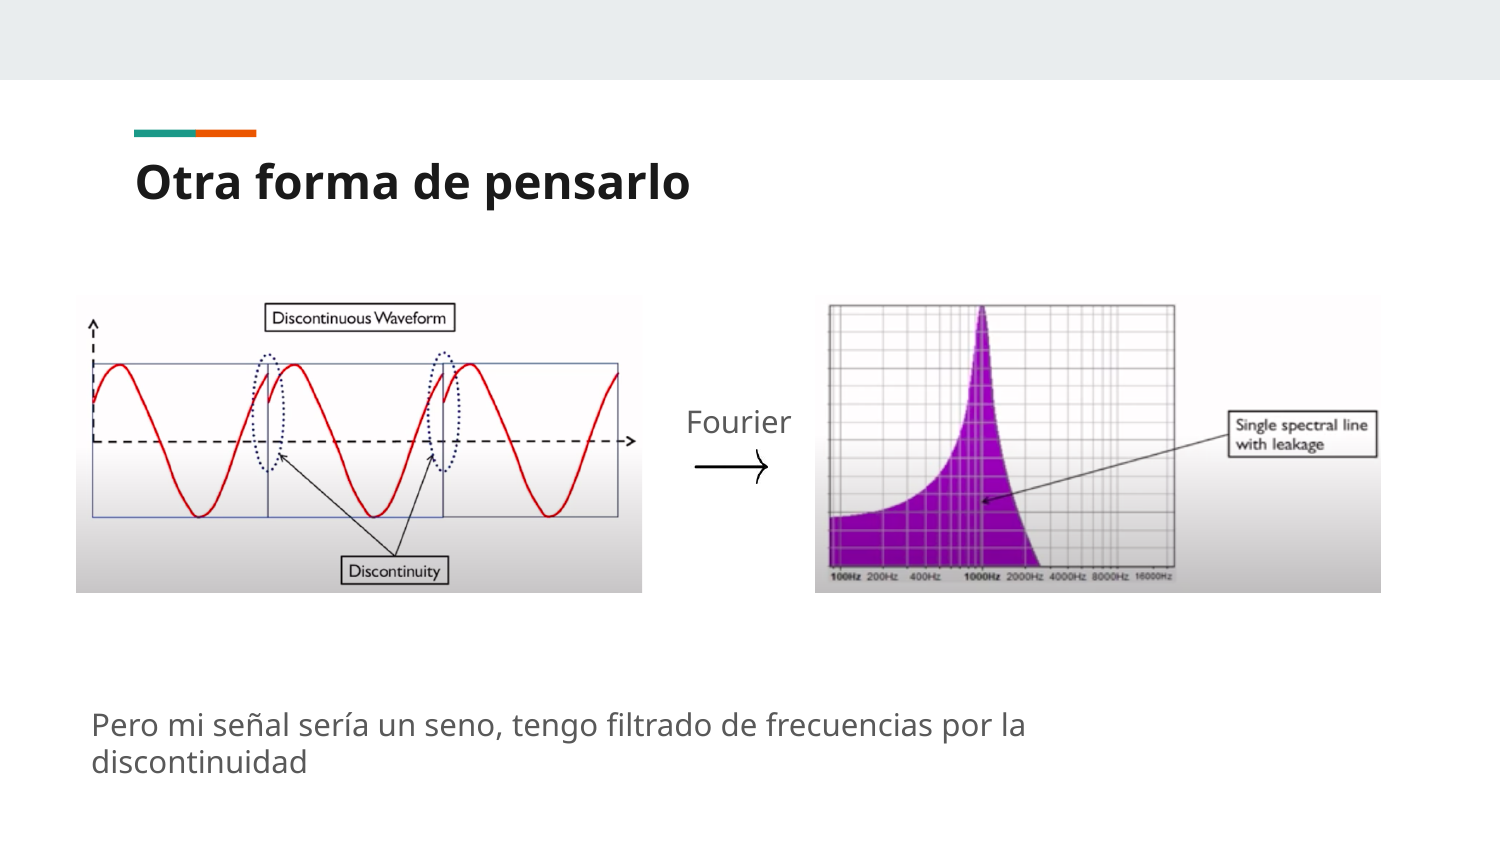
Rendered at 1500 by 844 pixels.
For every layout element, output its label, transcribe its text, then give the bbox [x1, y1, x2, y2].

picture [815, 295, 1381, 593]
text_box Fourier [670, 387, 1079, 422]
title Otra forma de pensarlo [119, 137, 1381, 225]
picture [76, 295, 643, 593]
text_box Pero mi señal sería un seno, tengo filtrado de frecuencias por la discontinuidad [76, 689, 1245, 749]
picture [690, 449, 768, 484]
